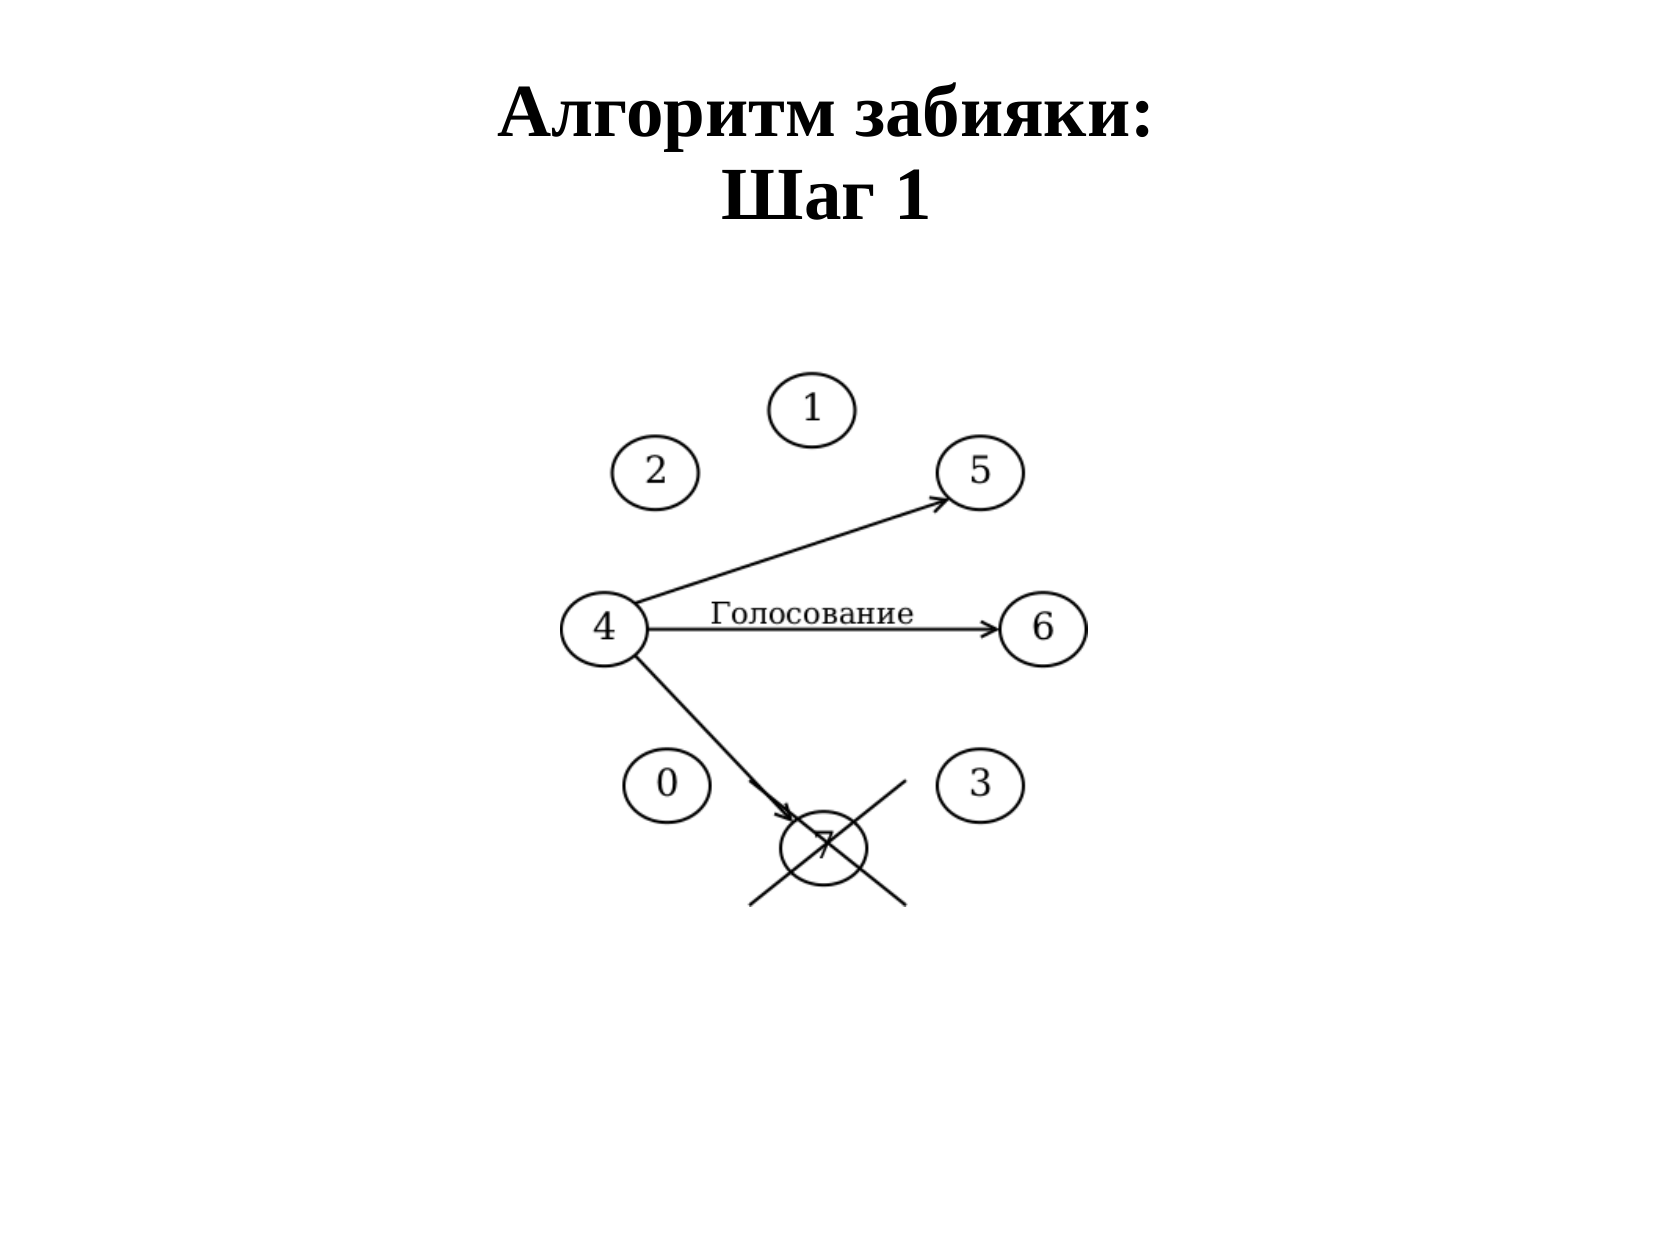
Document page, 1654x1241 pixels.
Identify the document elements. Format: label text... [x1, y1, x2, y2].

title Алгоритм забияки: Шаг 1 [82, 56, 1571, 250]
picture [560, 333, 1088, 907]
